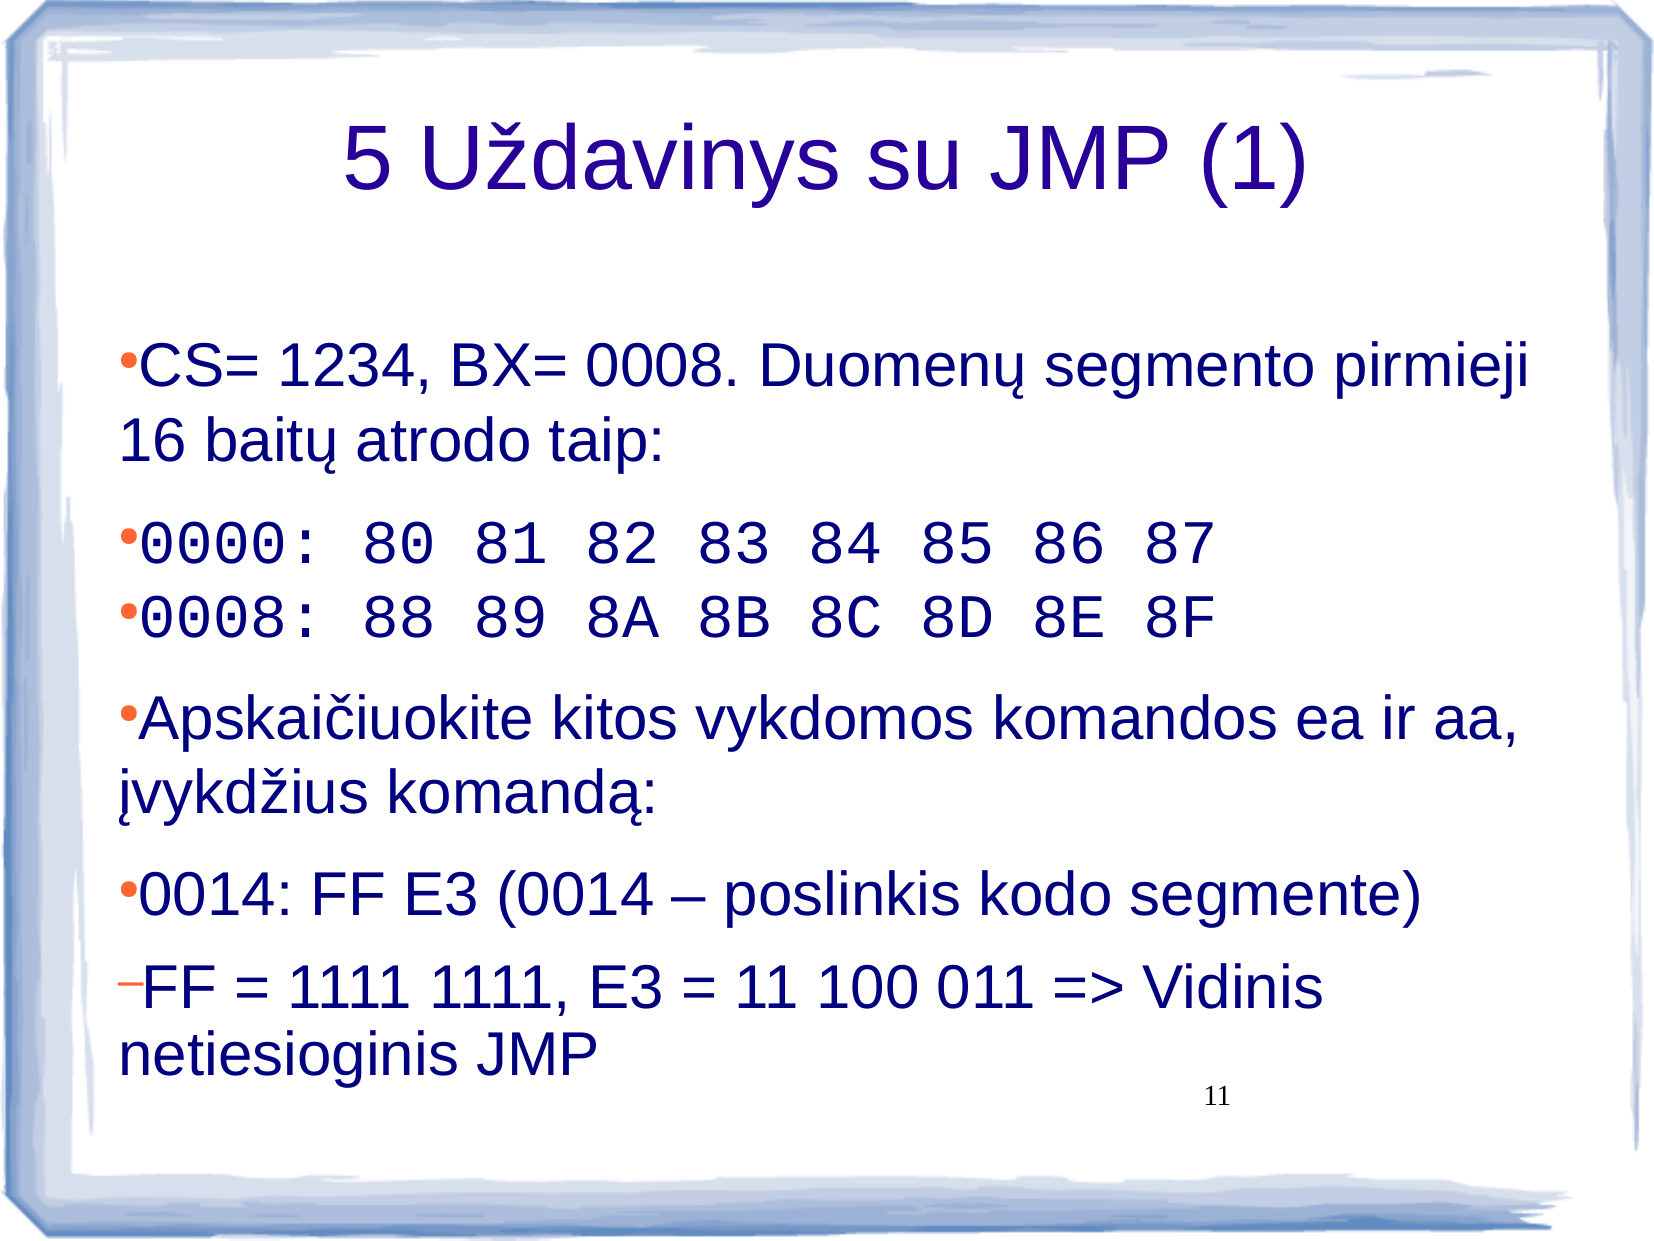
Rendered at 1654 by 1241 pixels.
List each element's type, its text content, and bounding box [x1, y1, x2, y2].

list CS= 1234, BX= 0008. Duomenų segmento pirmieji 16 baitų atrodo taip: 0000: 80 81 82 83 84 85 86 87 0008: 88 89 8A 8B 8C 8D 8E 8F Apskaičiuokite kitos vykdomos komandos ea ir aa, įvykdžius komandą: 0014: FF E3 (0014 – poslinkis kodo segmente) FF = 1111 1111, E3 = 11 100 011 => Vidinis netiesioginis JMP [118, 324, 1595, 1098]
title 5 Uždavinys su JMP (1) [82, 56, 1571, 250]
text_box [1203, 1098, 1589, 1163]
